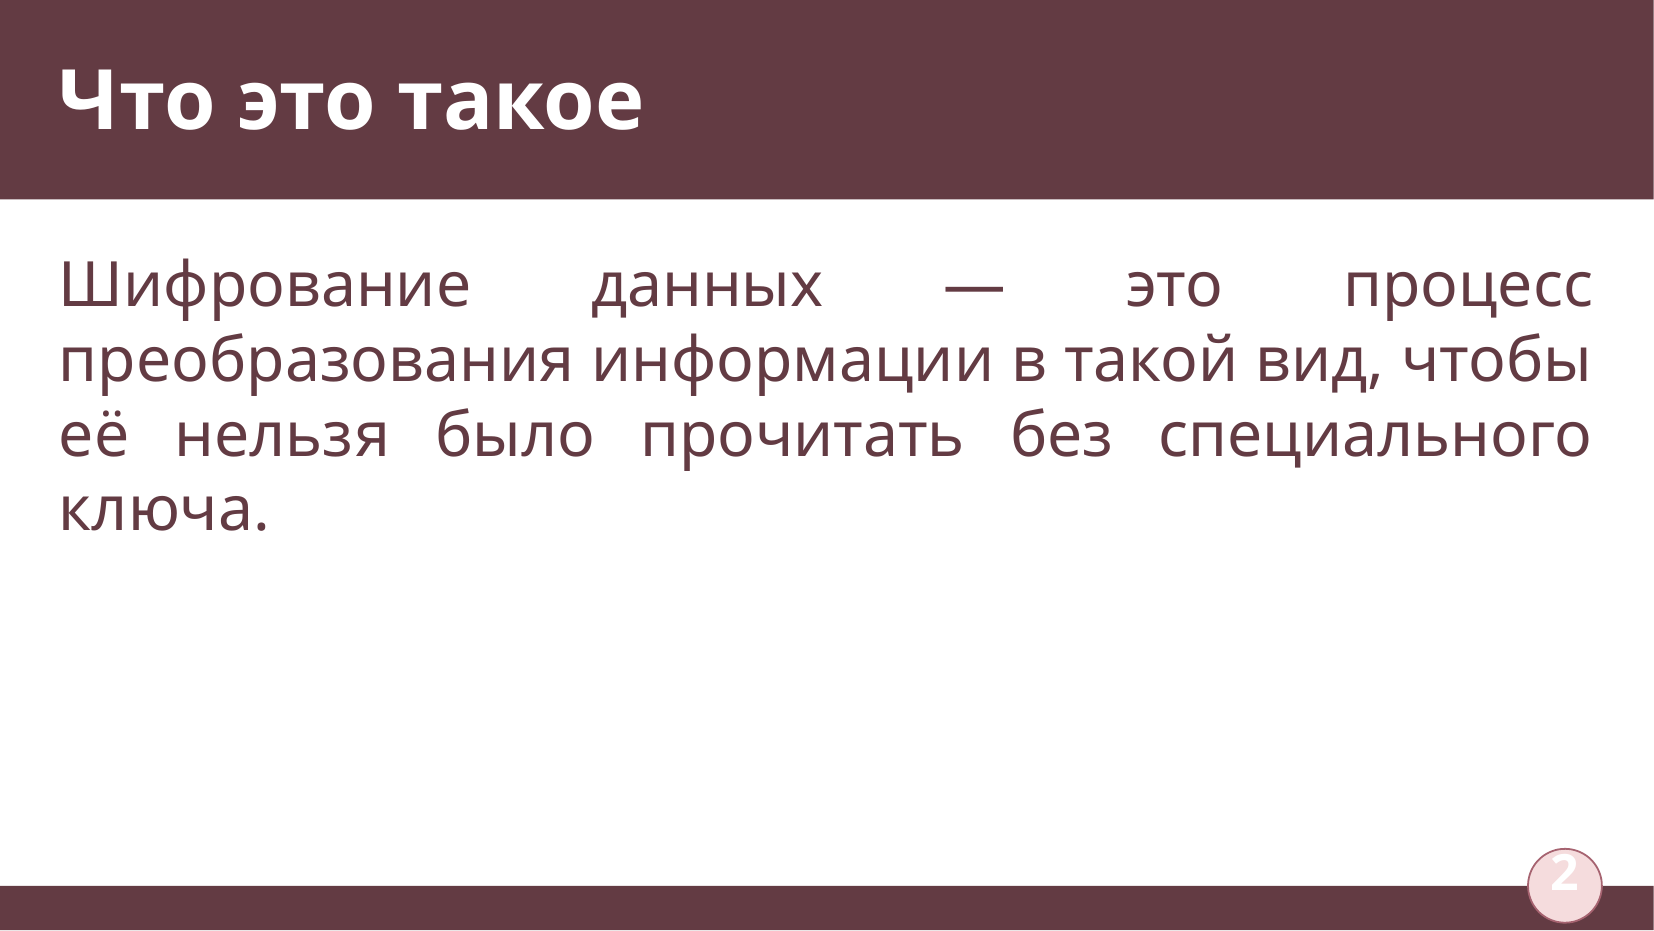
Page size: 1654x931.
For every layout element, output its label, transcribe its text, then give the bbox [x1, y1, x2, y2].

title Что это такое [59, 37, 1595, 155]
list Шифрование данных — это процесс преобразования информации в такой вид, чтобы её нельзя было прочитать без специального ключа. [59, 243, 1595, 769]
